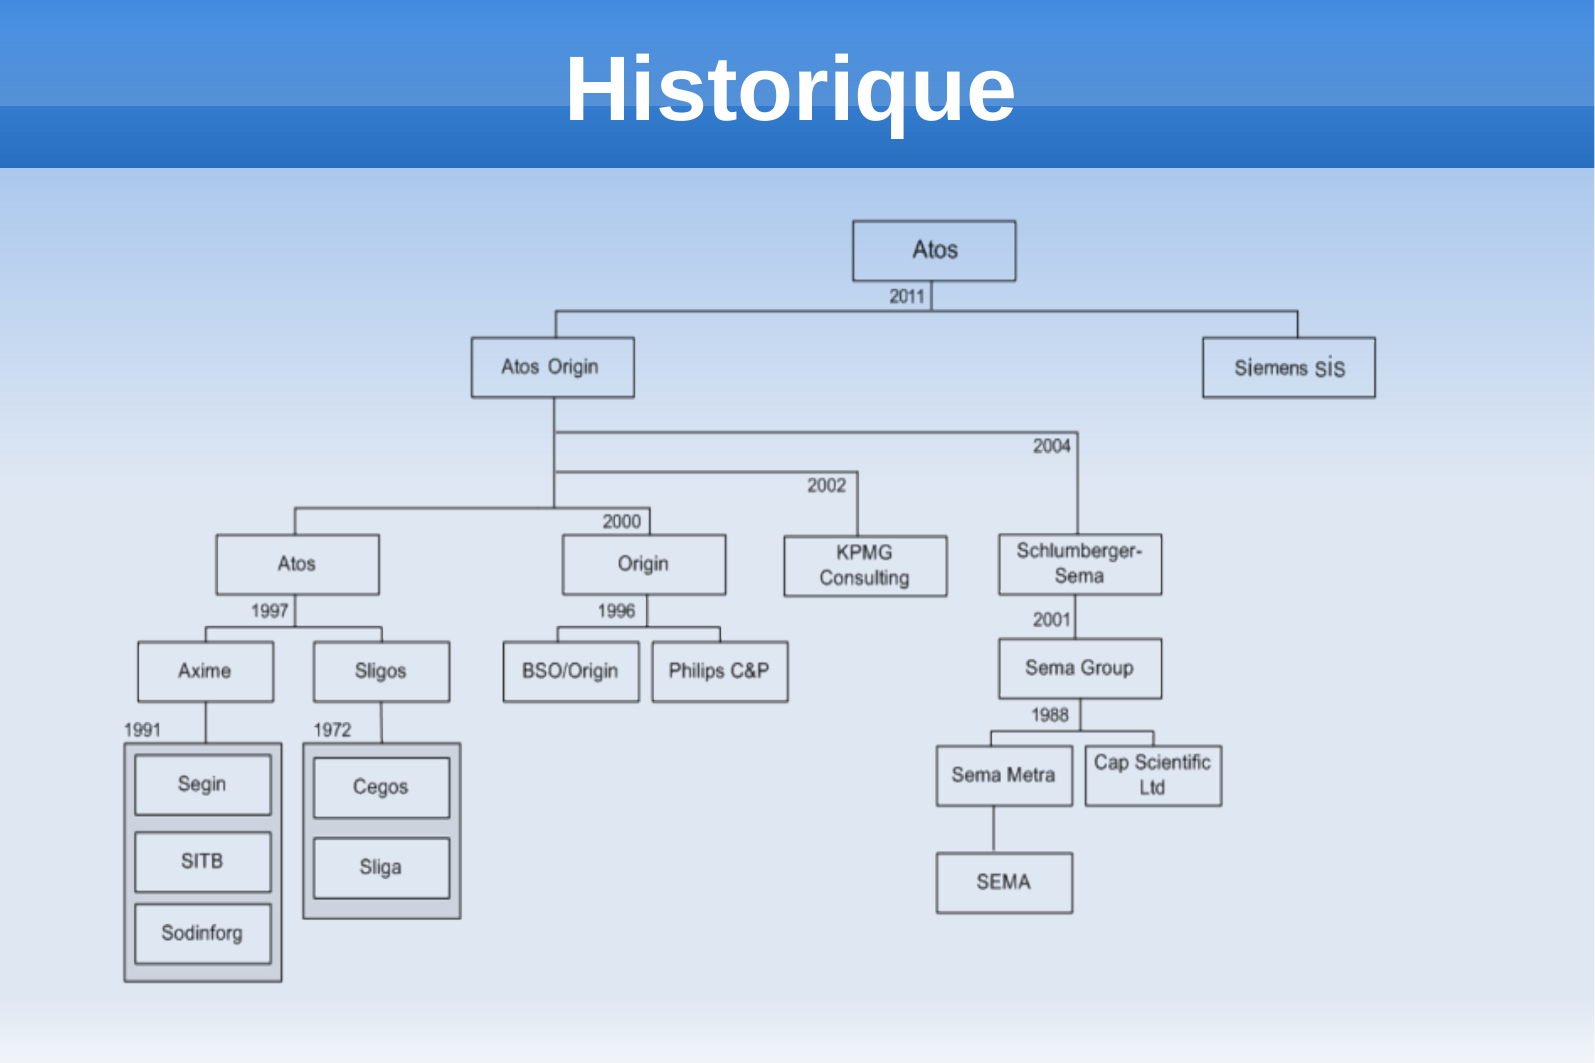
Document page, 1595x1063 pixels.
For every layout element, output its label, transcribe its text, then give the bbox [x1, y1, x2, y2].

picture [0, 0, 1595, 1063]
title Historique [74, 0, 1510, 178]
